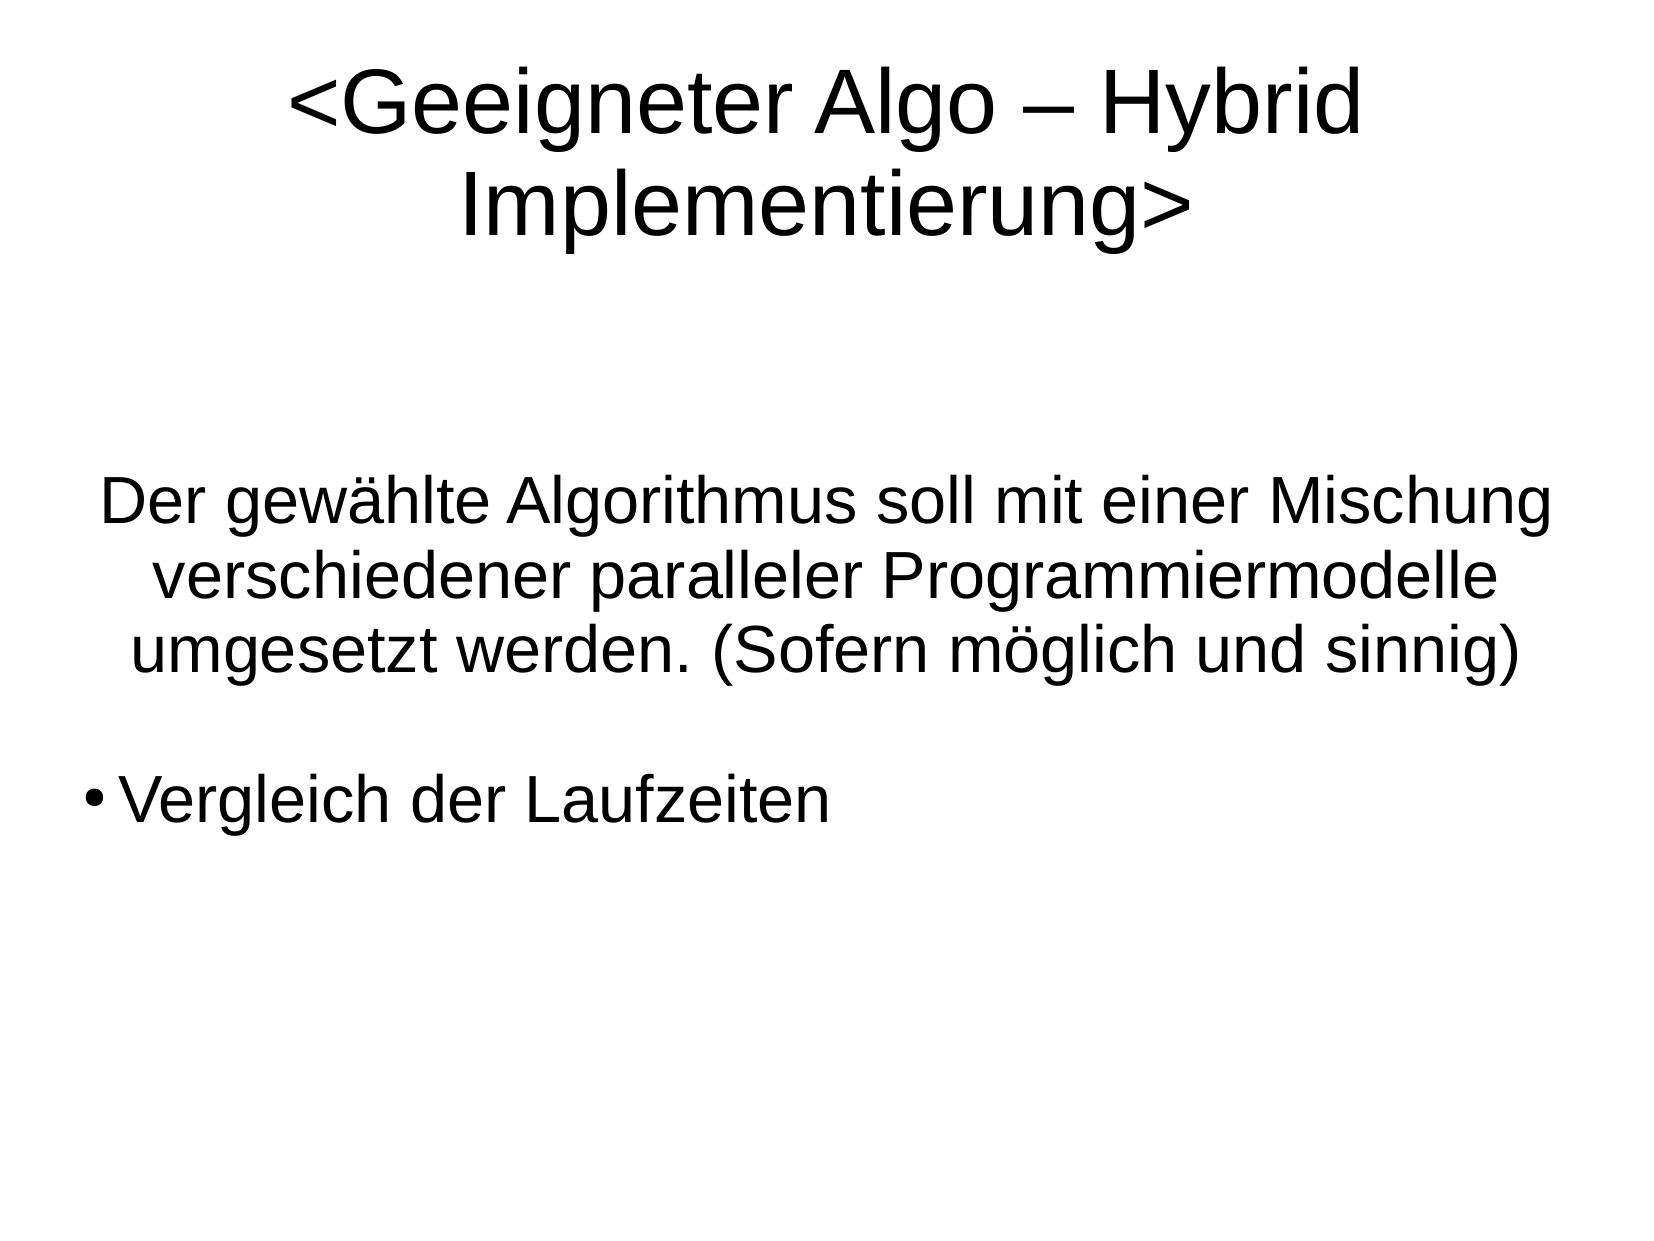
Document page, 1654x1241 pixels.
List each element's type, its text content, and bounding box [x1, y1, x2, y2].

subtitle Der gewählte Algorithmus soll mit einer Mischung verschiedener paralleler Programmiermodelle umgesetzt werden. (Sofern möglich und sinnig) Vergleich der Laufzeiten [82, 290, 1571, 1010]
title <Geeigneter Algo – Hybrid Implementierung> [82, 49, 1571, 257]
